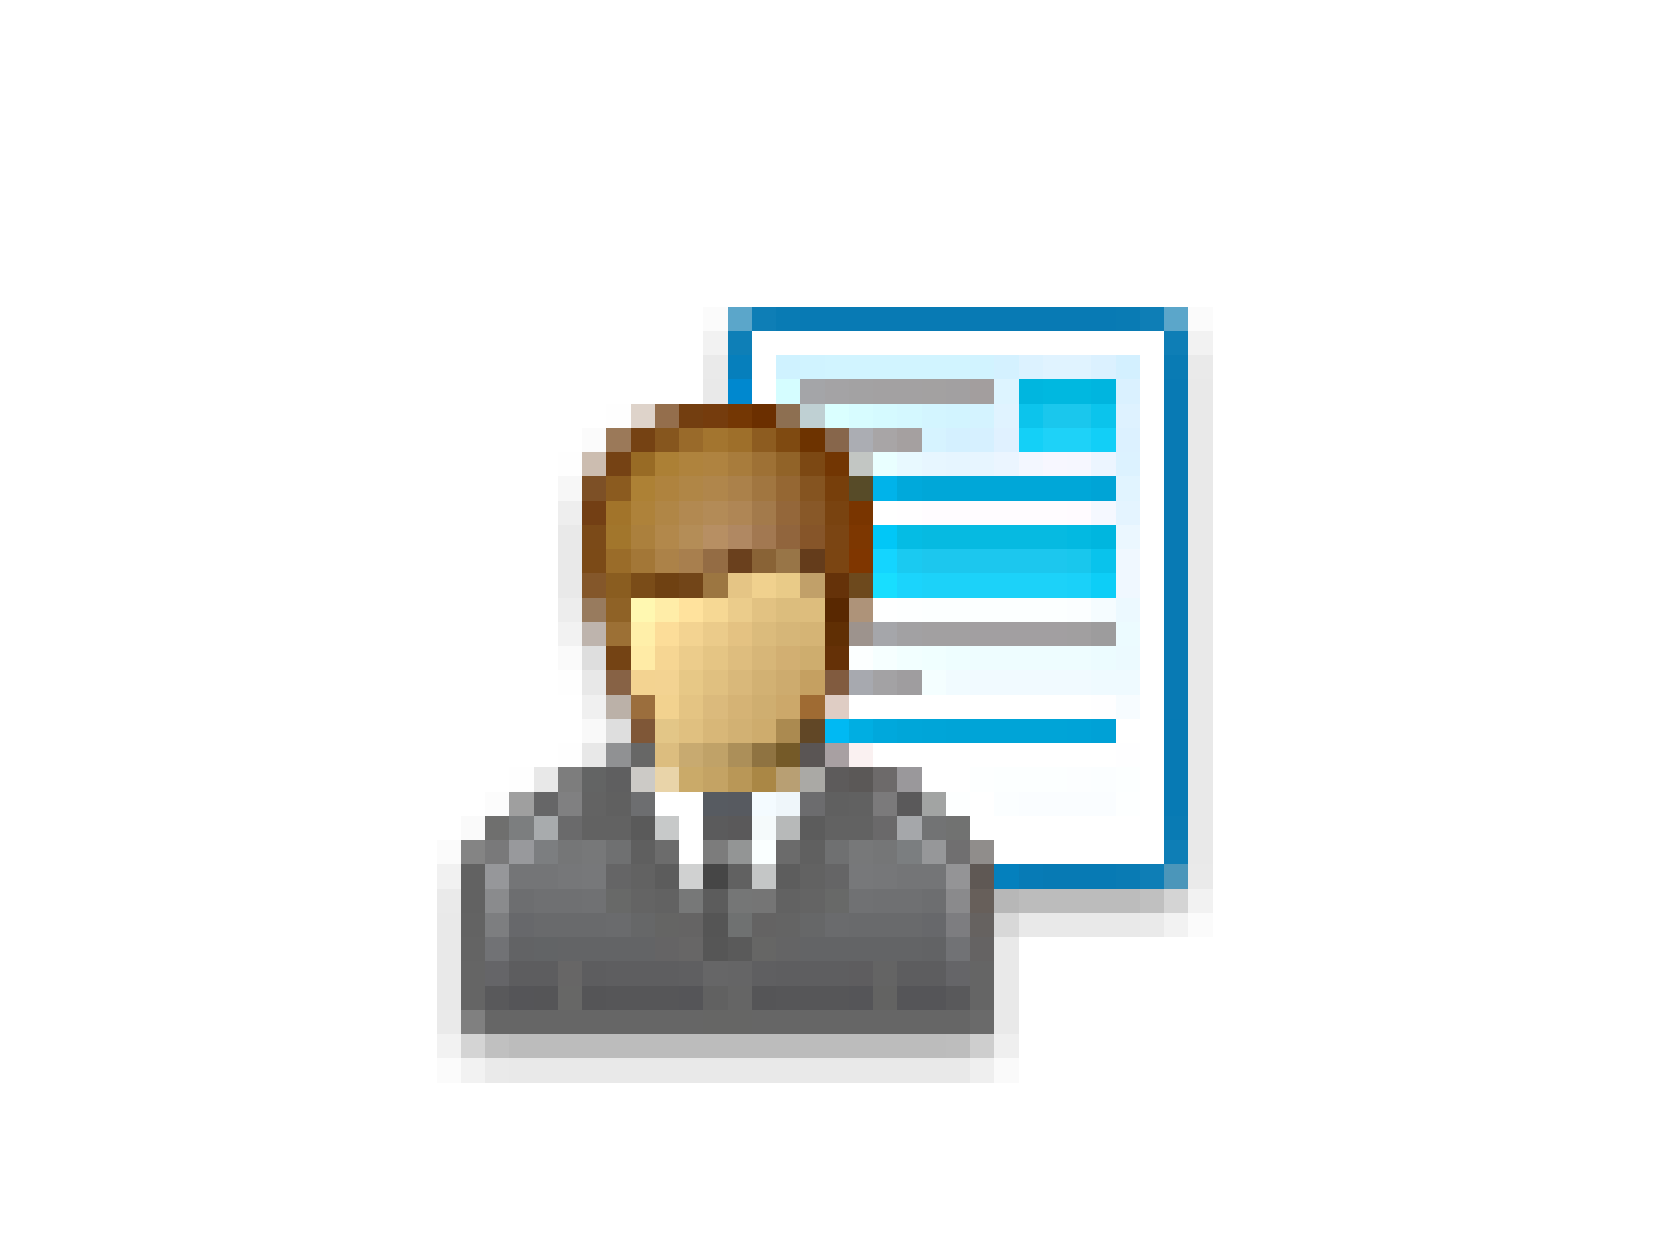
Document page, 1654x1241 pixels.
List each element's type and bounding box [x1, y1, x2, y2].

picture [437, 307, 1213, 1083]
